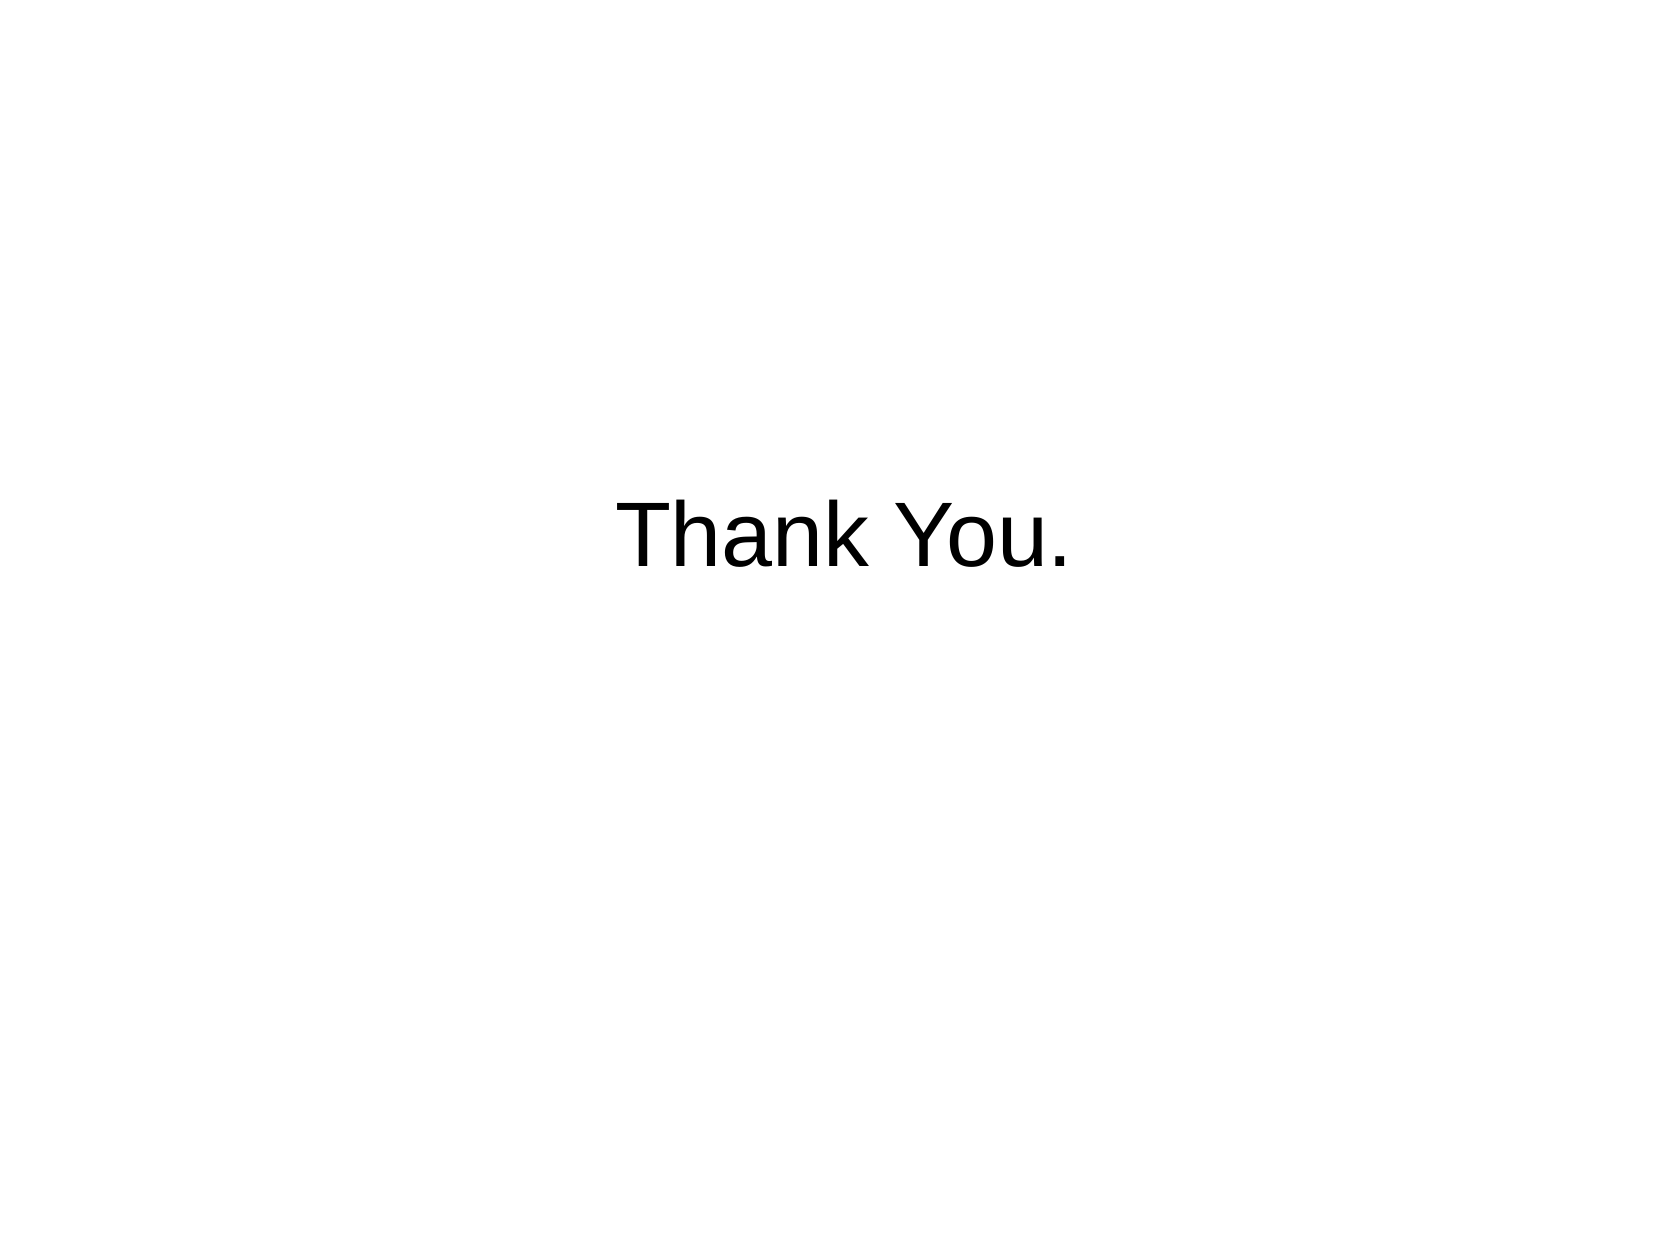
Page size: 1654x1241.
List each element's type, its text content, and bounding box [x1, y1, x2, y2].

title Thank You. [82, 430, 1571, 638]
